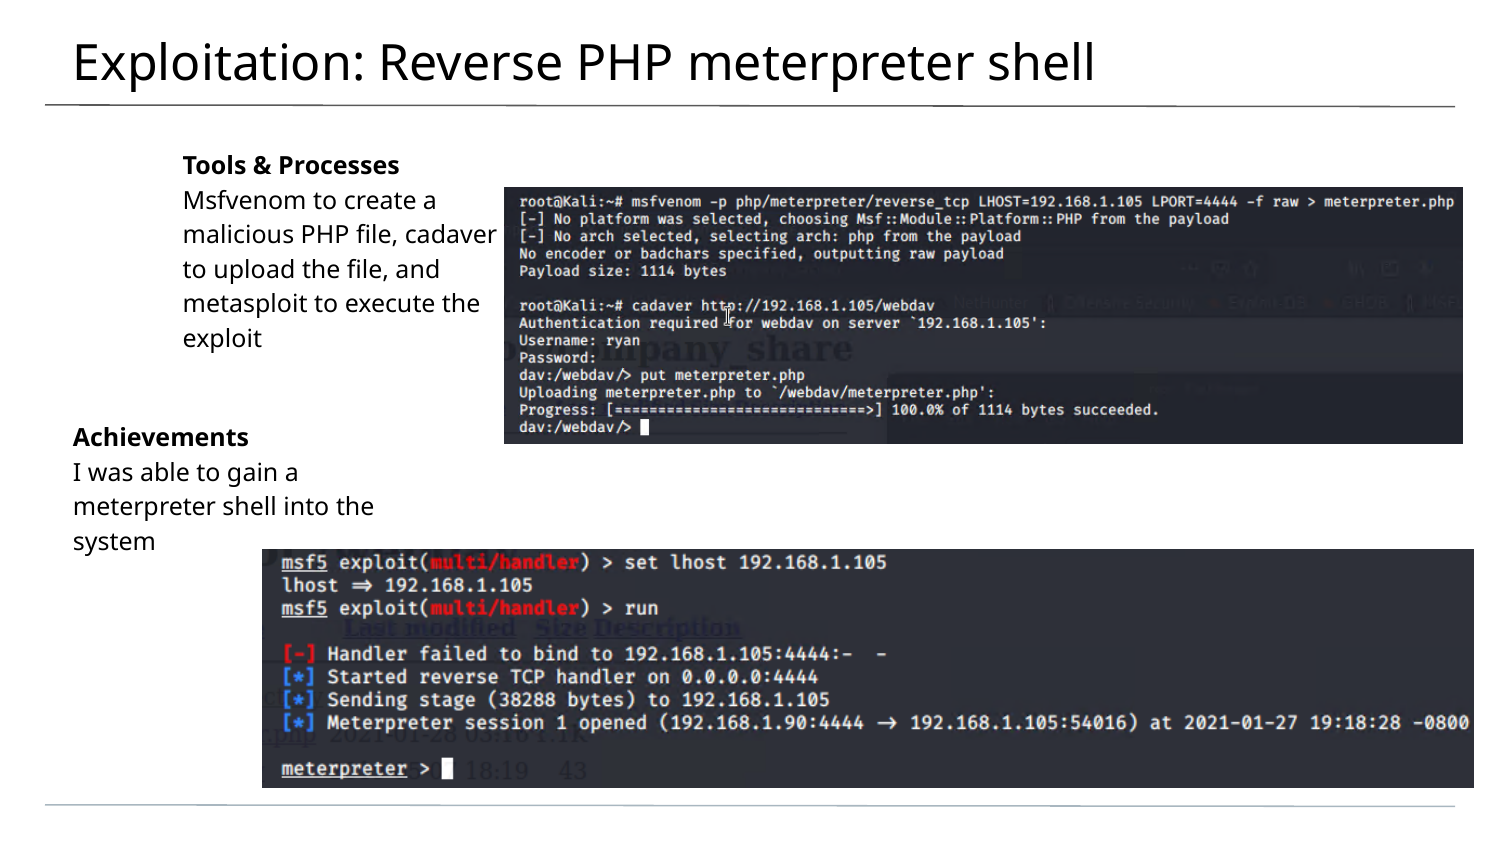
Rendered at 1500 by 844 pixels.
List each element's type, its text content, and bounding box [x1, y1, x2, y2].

title Exploitation: Reverse PHP meterpreter shell [0, 0, 1500, 88]
text_box Tools & Processes Msfvenom to create a malicious PHP file, cadaver to upload the file, and metasploit to execute the exploit [152, 115, 542, 348]
text_box Achievements I was able to gain a meterpreter shell into the system [42, 387, 442, 589]
picture [262, 549, 1474, 788]
picture [504, 187, 1463, 444]
